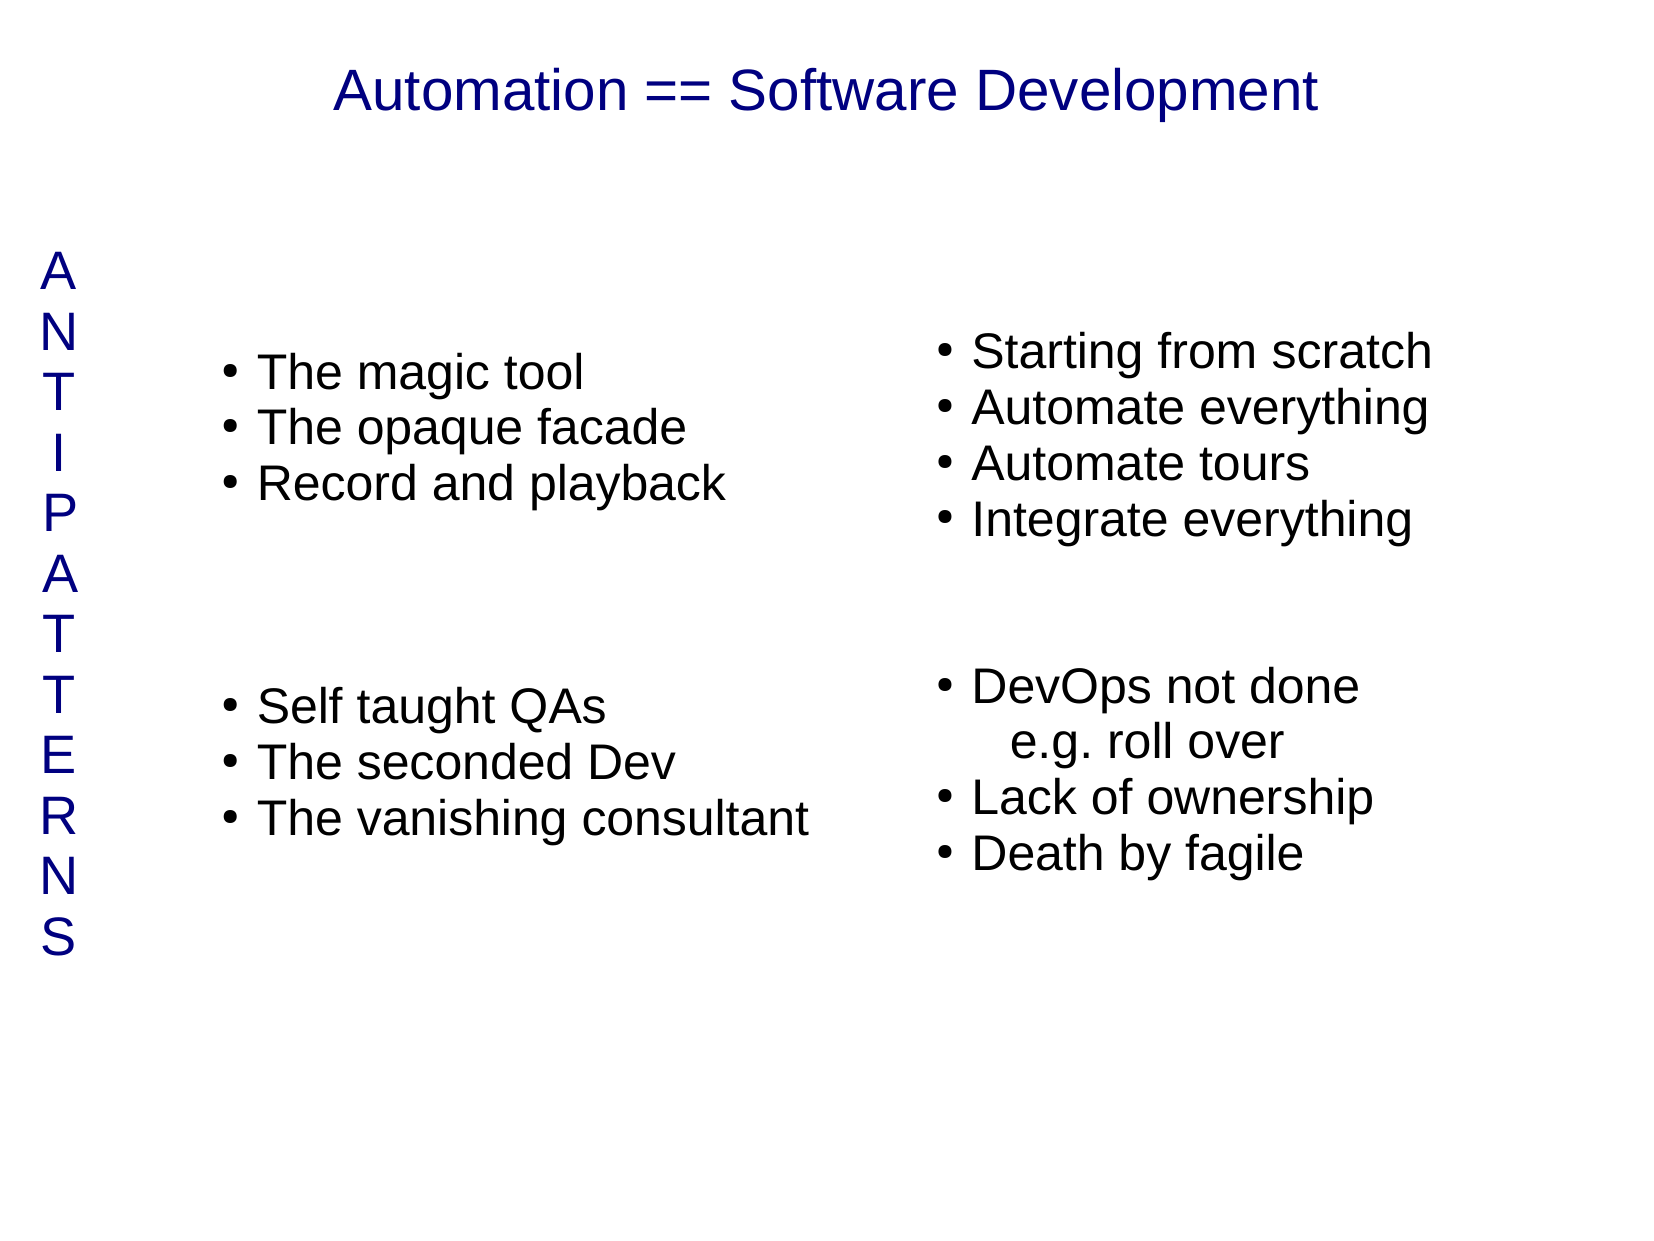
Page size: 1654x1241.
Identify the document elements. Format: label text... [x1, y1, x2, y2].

text_box Automation == Software Development [318, 50, 1369, 130]
text_box ANTIPATTERNS [23, 233, 95, 975]
text_box Starting from scratch Automate everything Automate tours Integrate everything DevOps not done e.g. roll over Lack of ownership Death by fagile [921, 316, 1548, 889]
text_box The magic tool The opaque facade Record and playback Self taught QAs The seconded Dev The vanishing consultant [206, 336, 845, 909]
